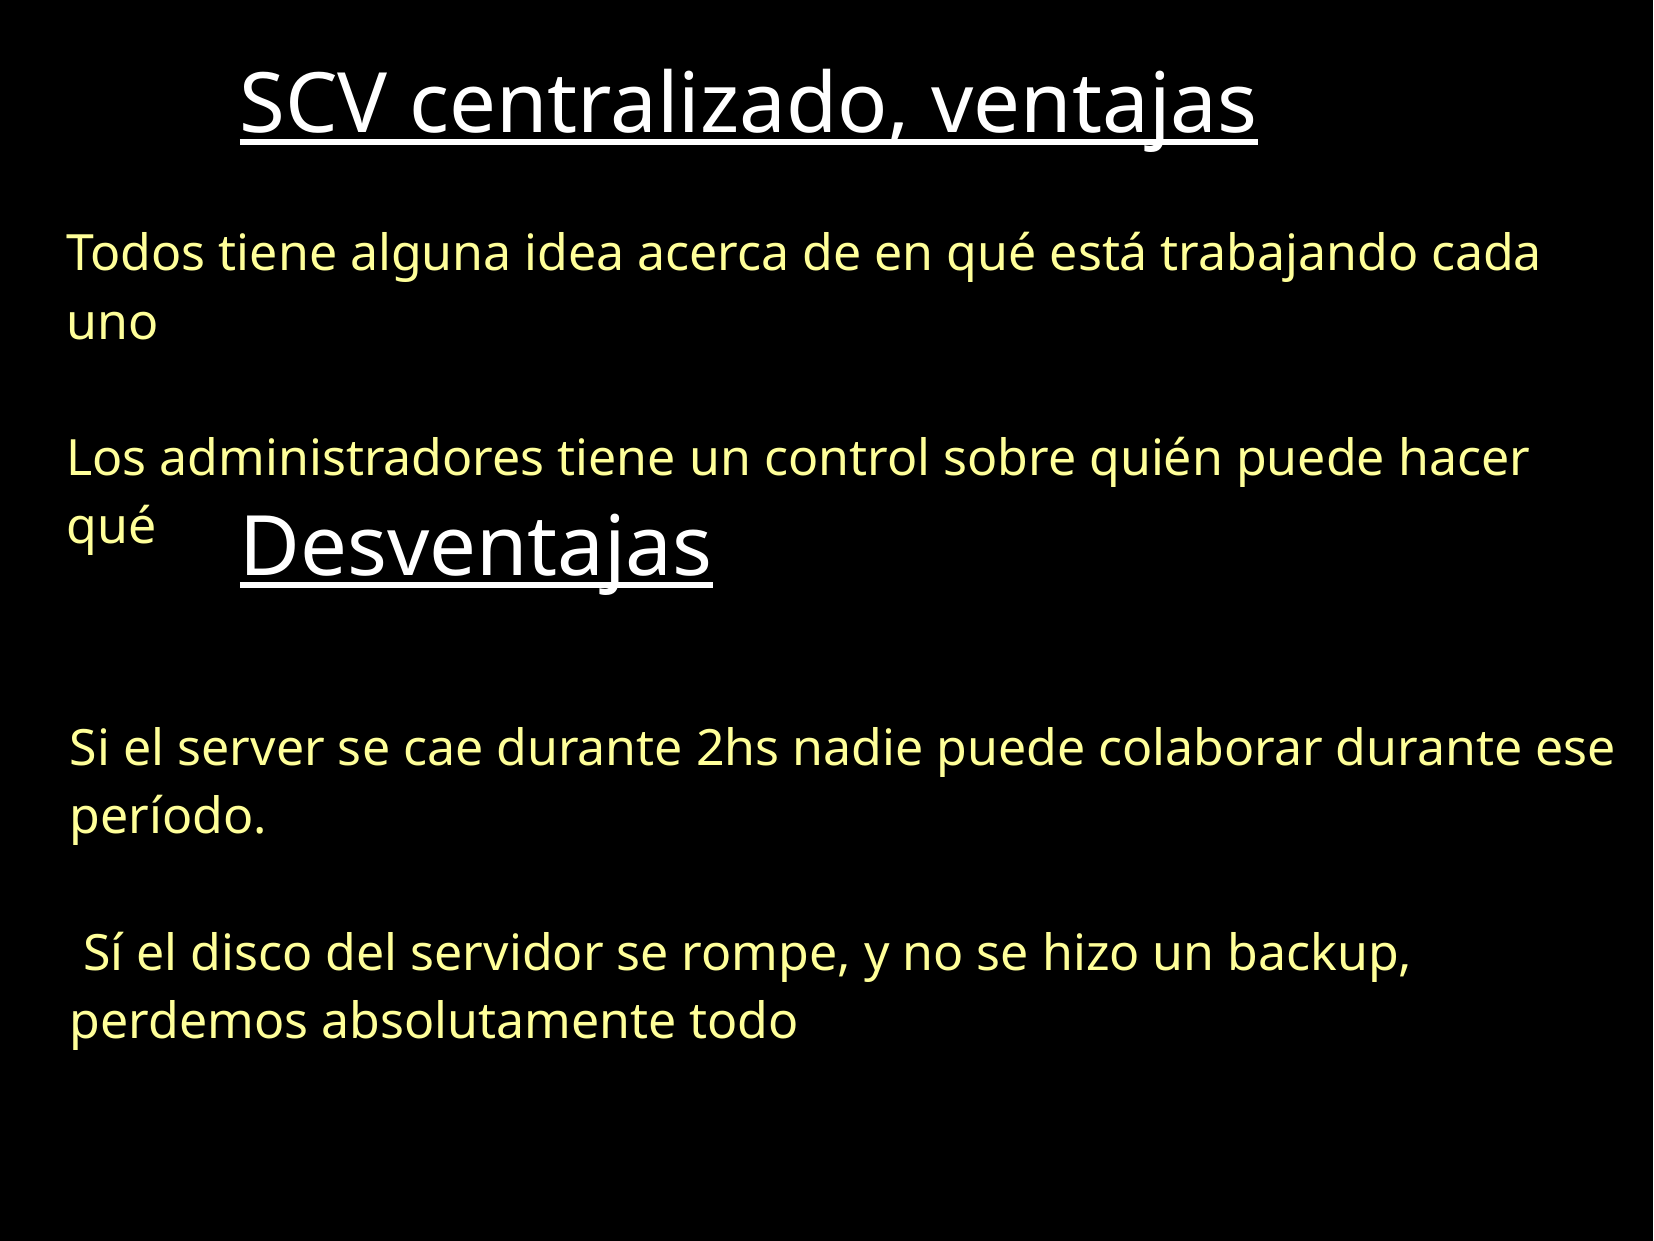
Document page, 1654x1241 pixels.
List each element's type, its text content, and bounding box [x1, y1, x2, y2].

text_box Si el server se cae durante 2hs nadie puede colaborar durante ese período. Sí el disco del servidor se rompe, y no se hizo un backup, perdemos absolutamente todo [55, 704, 1643, 1123]
text_box Desventajas [189, 479, 1653, 602]
text_box Todos tiene alguna idea acerca de en qué está trabajando cada uno Los administradores tiene un control sobre quién puede hacer qué [51, 210, 1639, 494]
text_box [99, 252, 1653, 403]
text_box SCV centralizado, ventajas [189, 36, 1653, 159]
